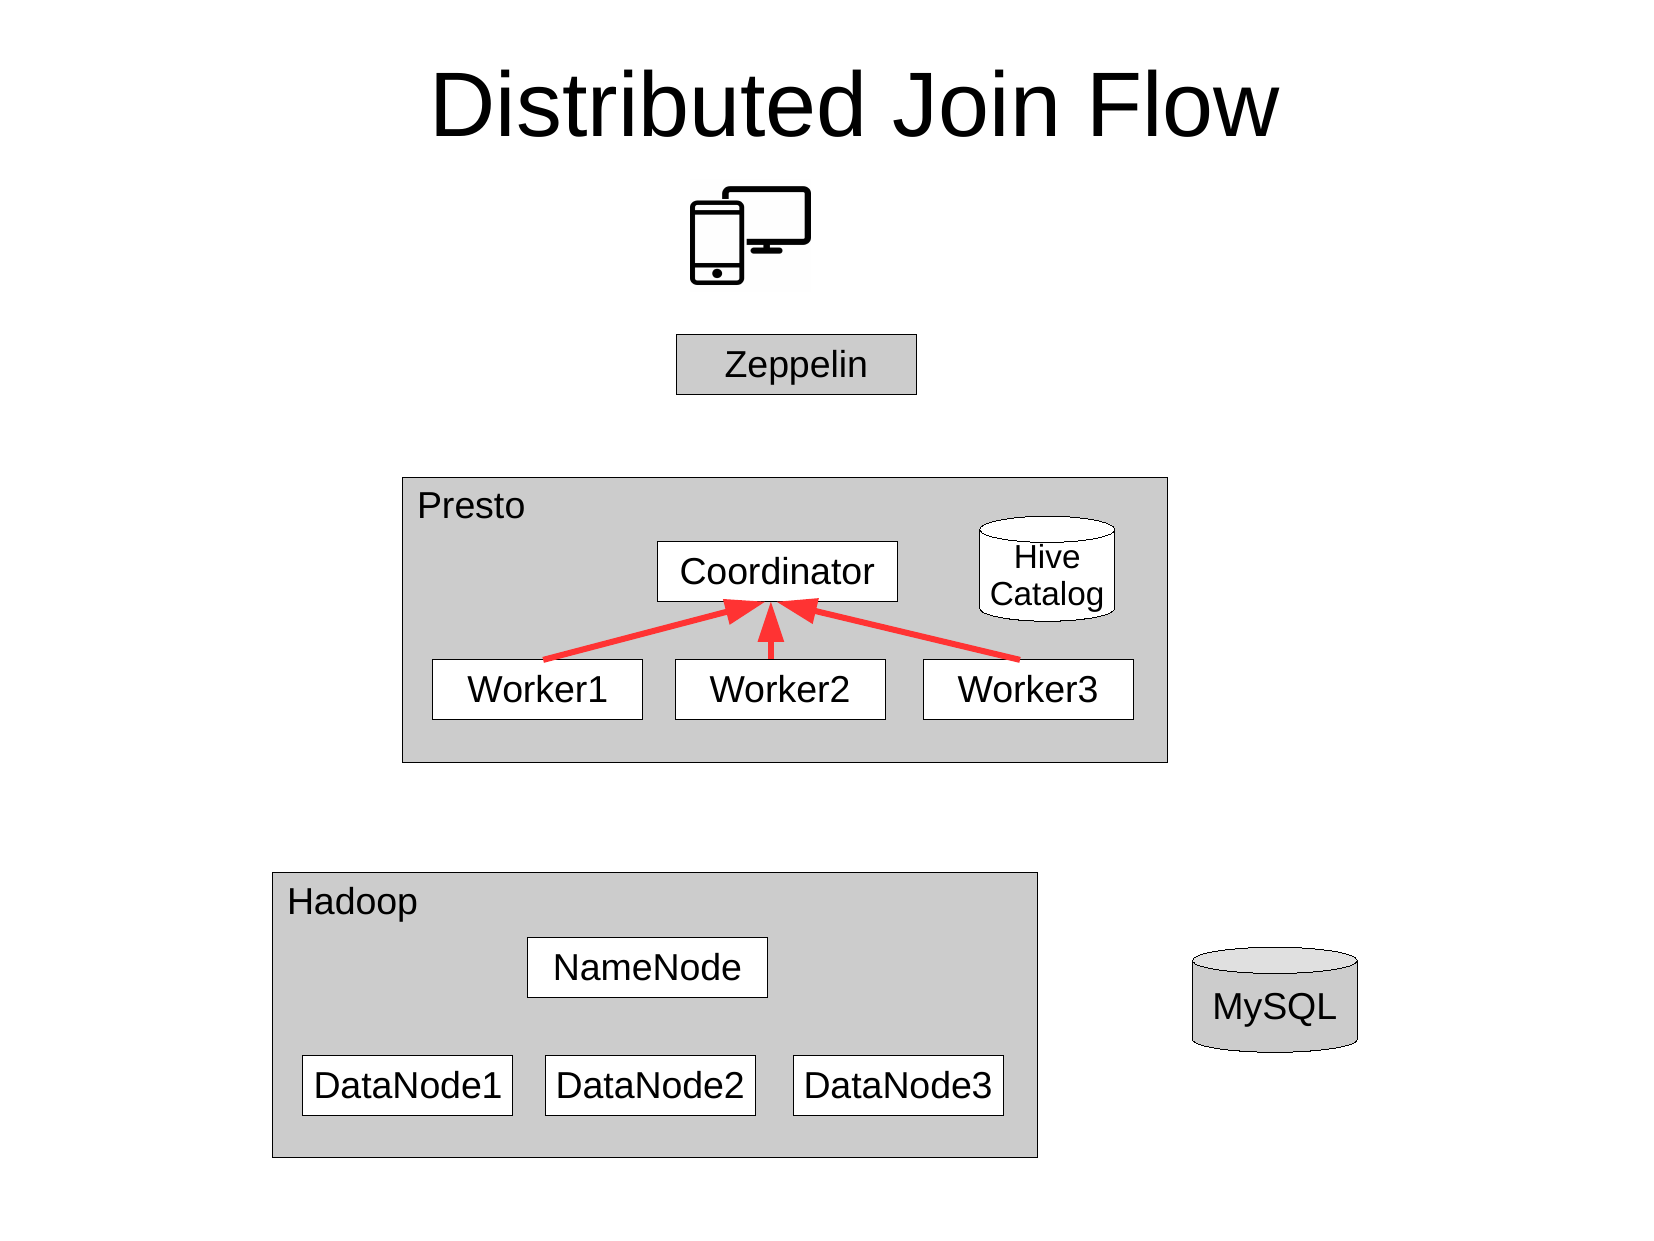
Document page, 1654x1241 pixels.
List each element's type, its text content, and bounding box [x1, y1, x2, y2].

text_box Coordinator [657, 541, 898, 602]
text_box Hive Catalog [979, 530, 1115, 622]
text_box Distributed Join Flow [105, 48, 1571, 152]
text_box Zeppelin [676, 334, 917, 395]
text_box Worker3 [923, 659, 1134, 720]
text_box Worker1 [432, 659, 643, 720]
text_box DataNode2 [545, 1055, 756, 1116]
text_box Hadoop [272, 872, 1038, 1158]
text_box Worker2 [675, 659, 886, 720]
text_box NameNode [527, 937, 768, 998]
text_box DataNode1 [302, 1055, 513, 1116]
text_box MySQL [1192, 961, 1358, 1053]
text_box Presto [402, 477, 1168, 763]
picture [690, 179, 811, 292]
text_box DataNode3 [793, 1055, 1004, 1116]
